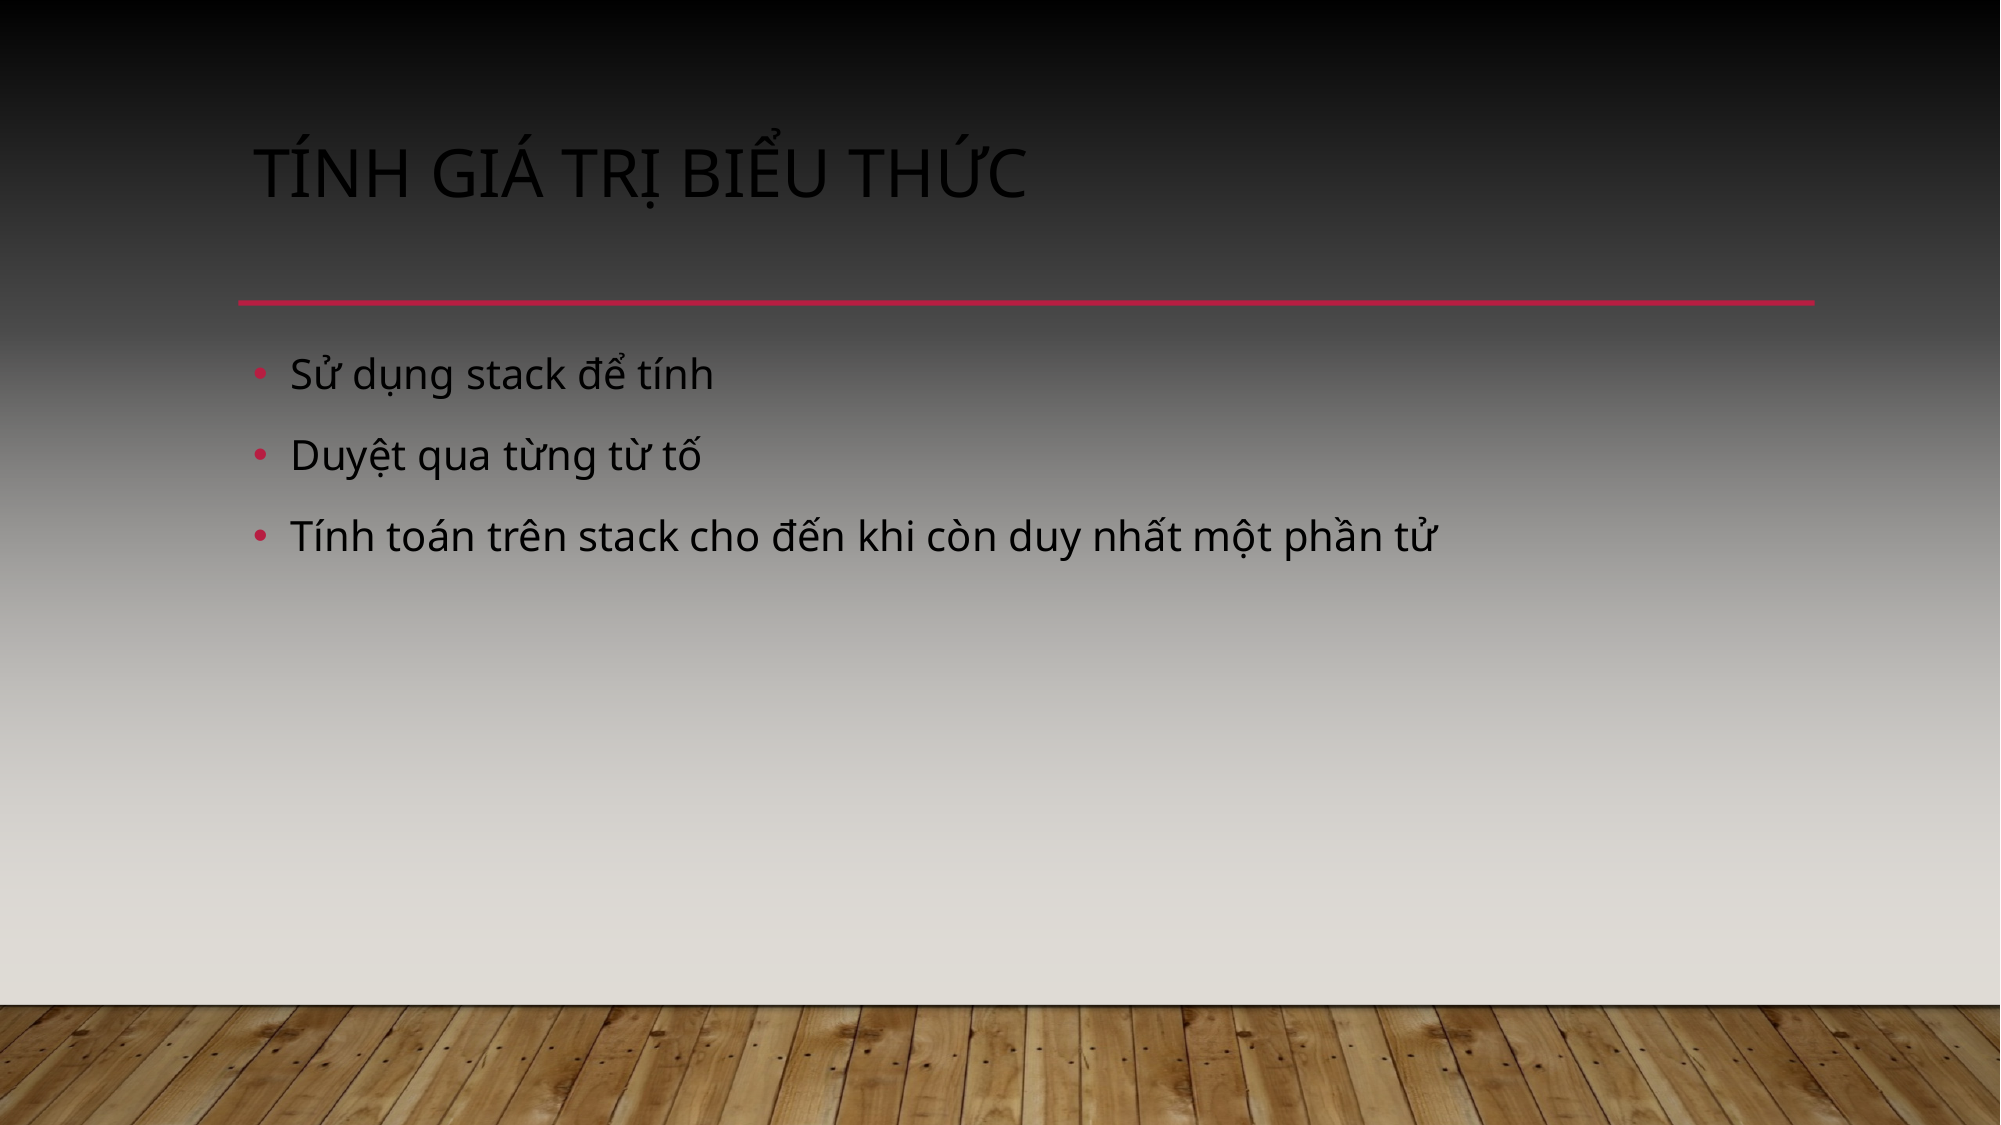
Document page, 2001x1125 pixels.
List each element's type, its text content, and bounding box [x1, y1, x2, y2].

picture [0, 1005, 2000, 1125]
title TÍnh giá trị biểu thức [238, 131, 1814, 305]
list Sử dụng stack để tính Duyệt qua từng từ tố Tính toán trên stack cho đến khi còn duy nhất một phần tử [238, 330, 1814, 897]
